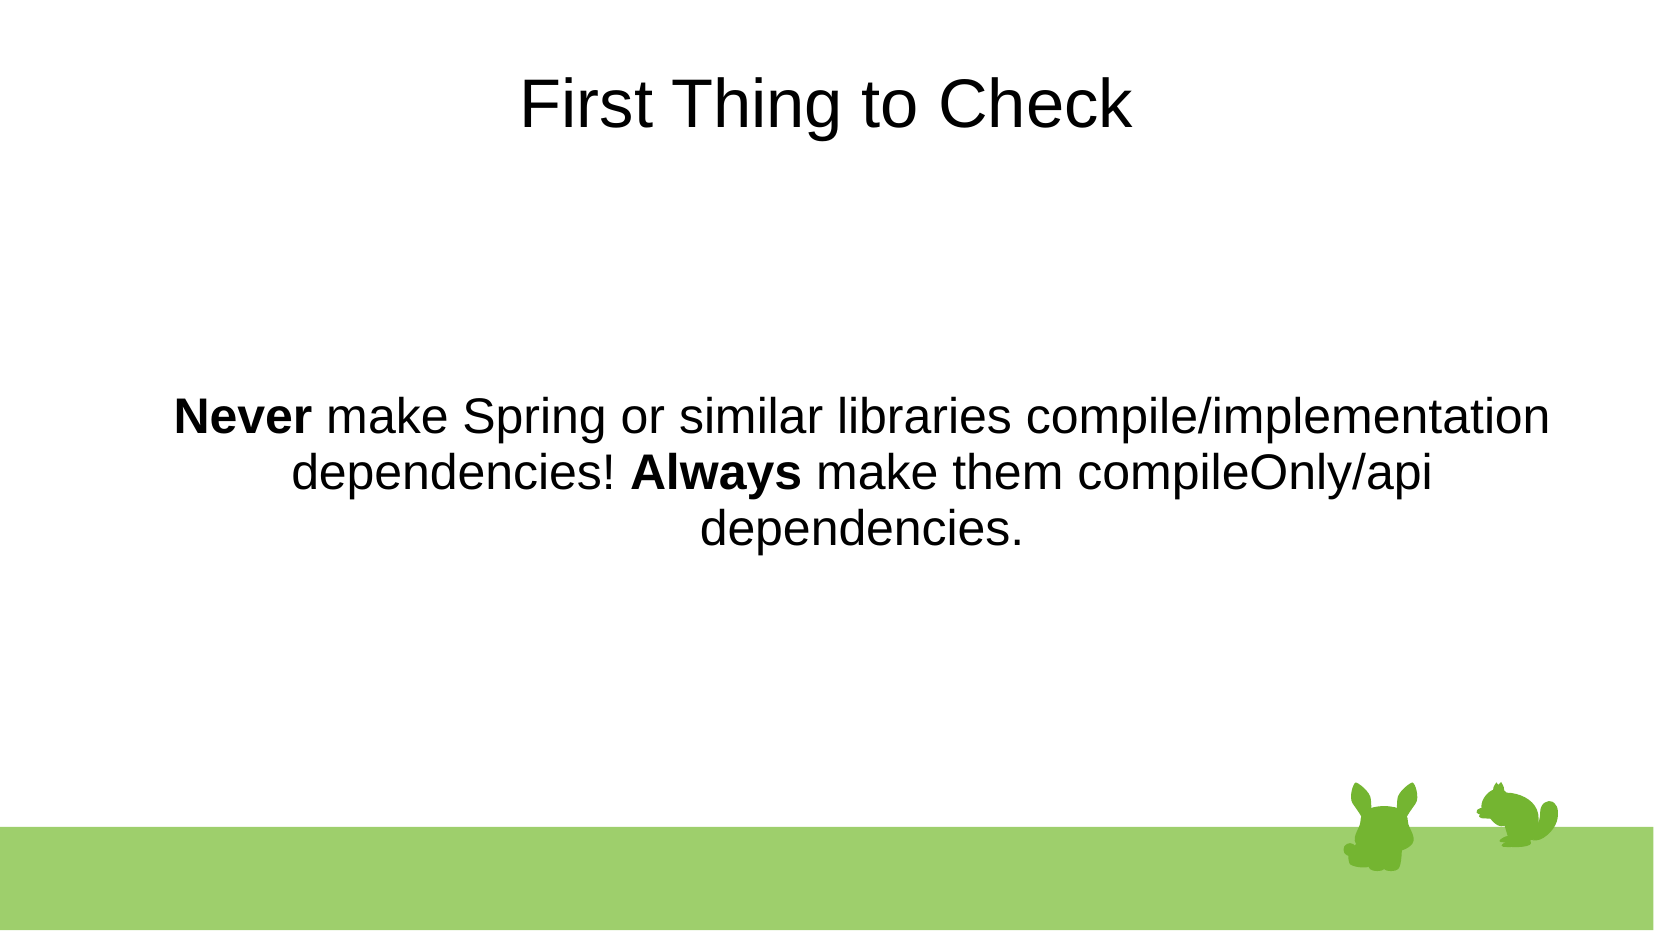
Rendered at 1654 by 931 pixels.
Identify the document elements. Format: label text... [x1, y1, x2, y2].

title First Thing to Check [88, 29, 1565, 178]
list Never make Spring or similar libraries compile/implementation dependencies! Always make them compileOnly/api dependencies. [88, 206, 1565, 739]
